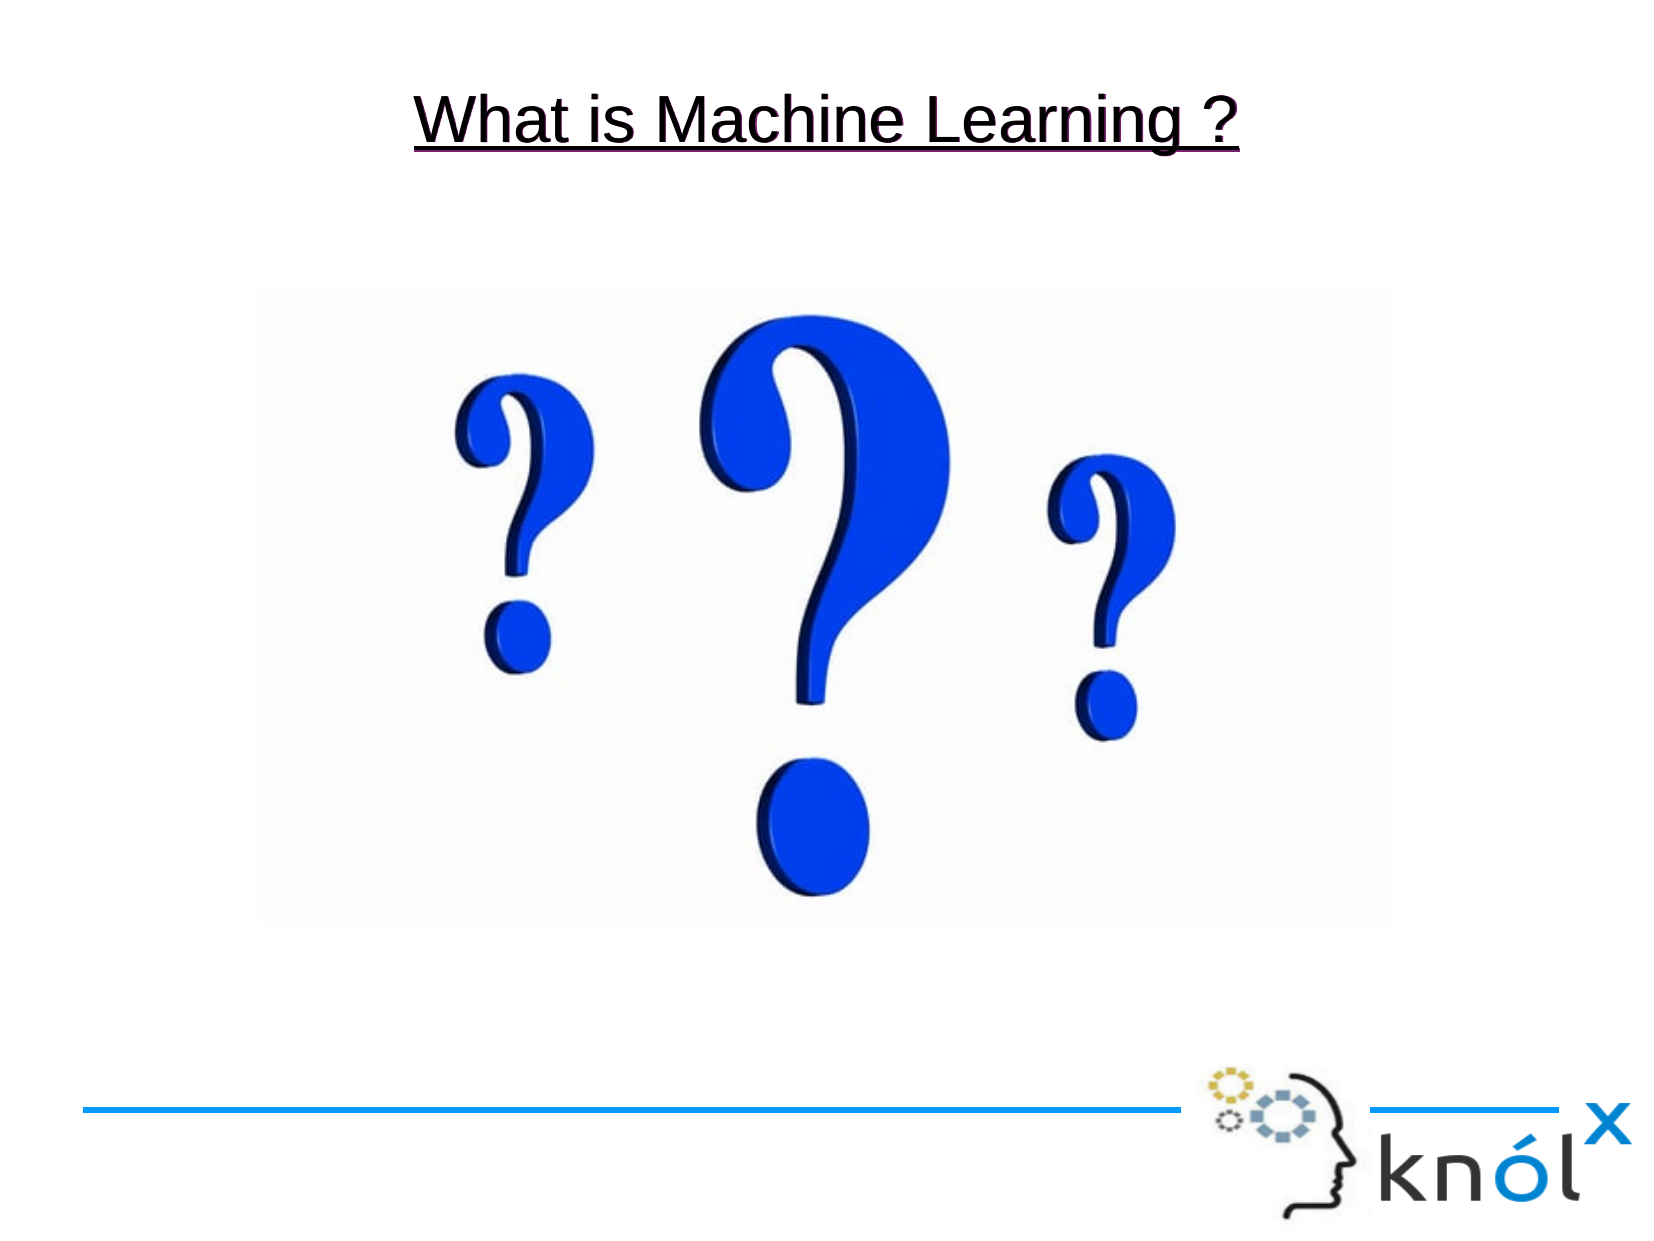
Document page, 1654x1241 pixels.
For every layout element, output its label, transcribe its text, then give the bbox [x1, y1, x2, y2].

picture [259, 288, 1392, 925]
picture [1196, 1064, 1643, 1229]
subtitle What is Machine Learning ? [82, 49, 1571, 189]
